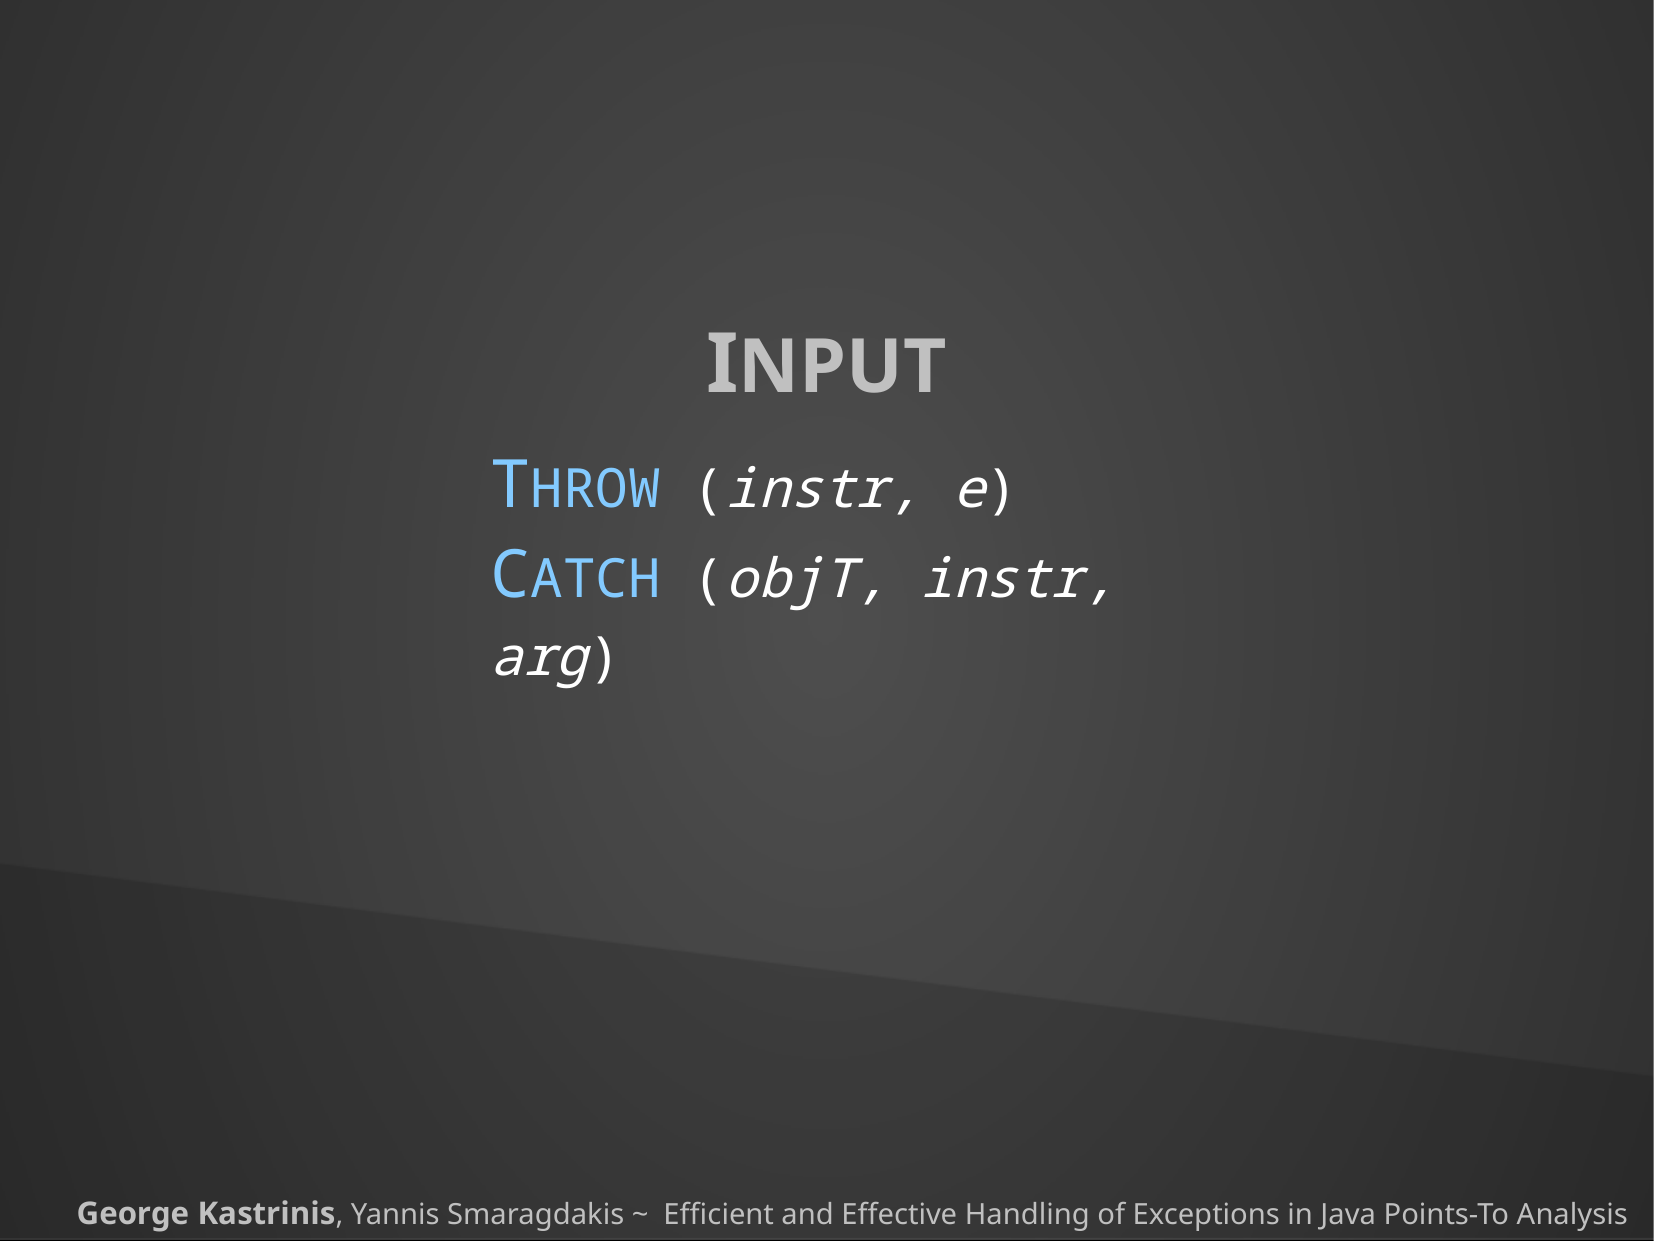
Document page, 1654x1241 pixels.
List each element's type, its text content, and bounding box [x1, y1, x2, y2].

text_box THROW (instr, e) CATCH (objT, instr, arg) [475, 428, 1178, 577]
picture [0, 0, 1654, 1241]
text_box INPUT [489, 295, 1165, 404]
